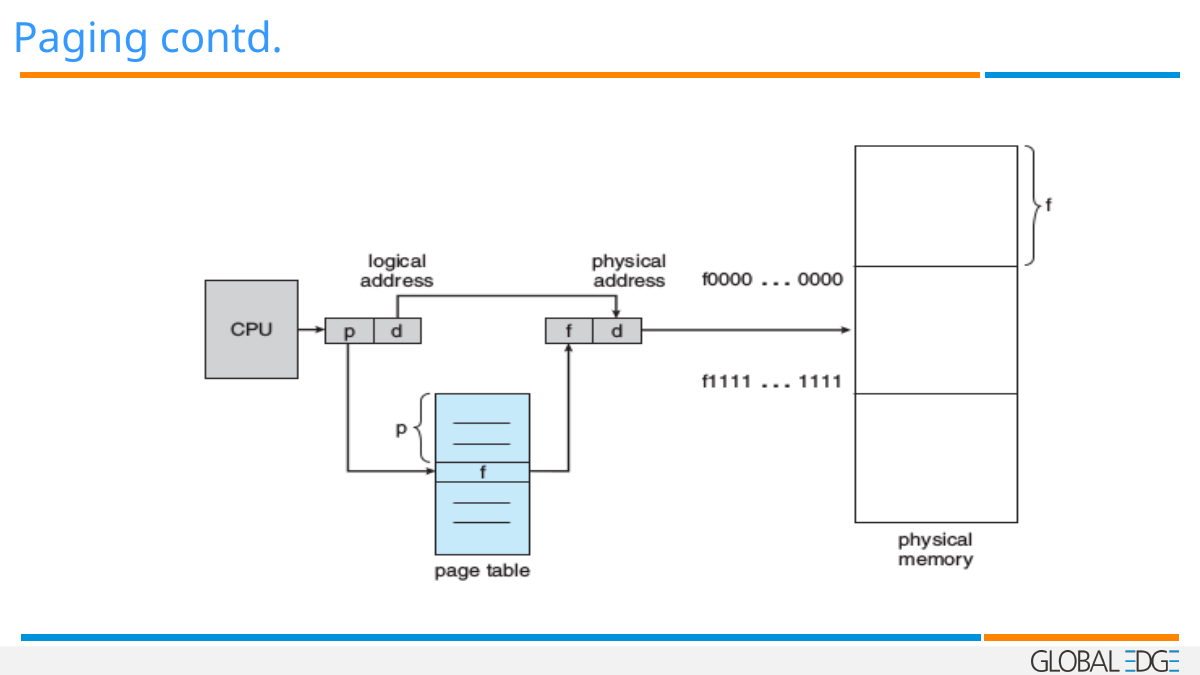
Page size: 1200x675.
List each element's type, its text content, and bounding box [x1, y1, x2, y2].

picture [141, 129, 1075, 591]
picture [1031, 650, 1179, 672]
title Paging contd. [12, 9, 1088, 63]
